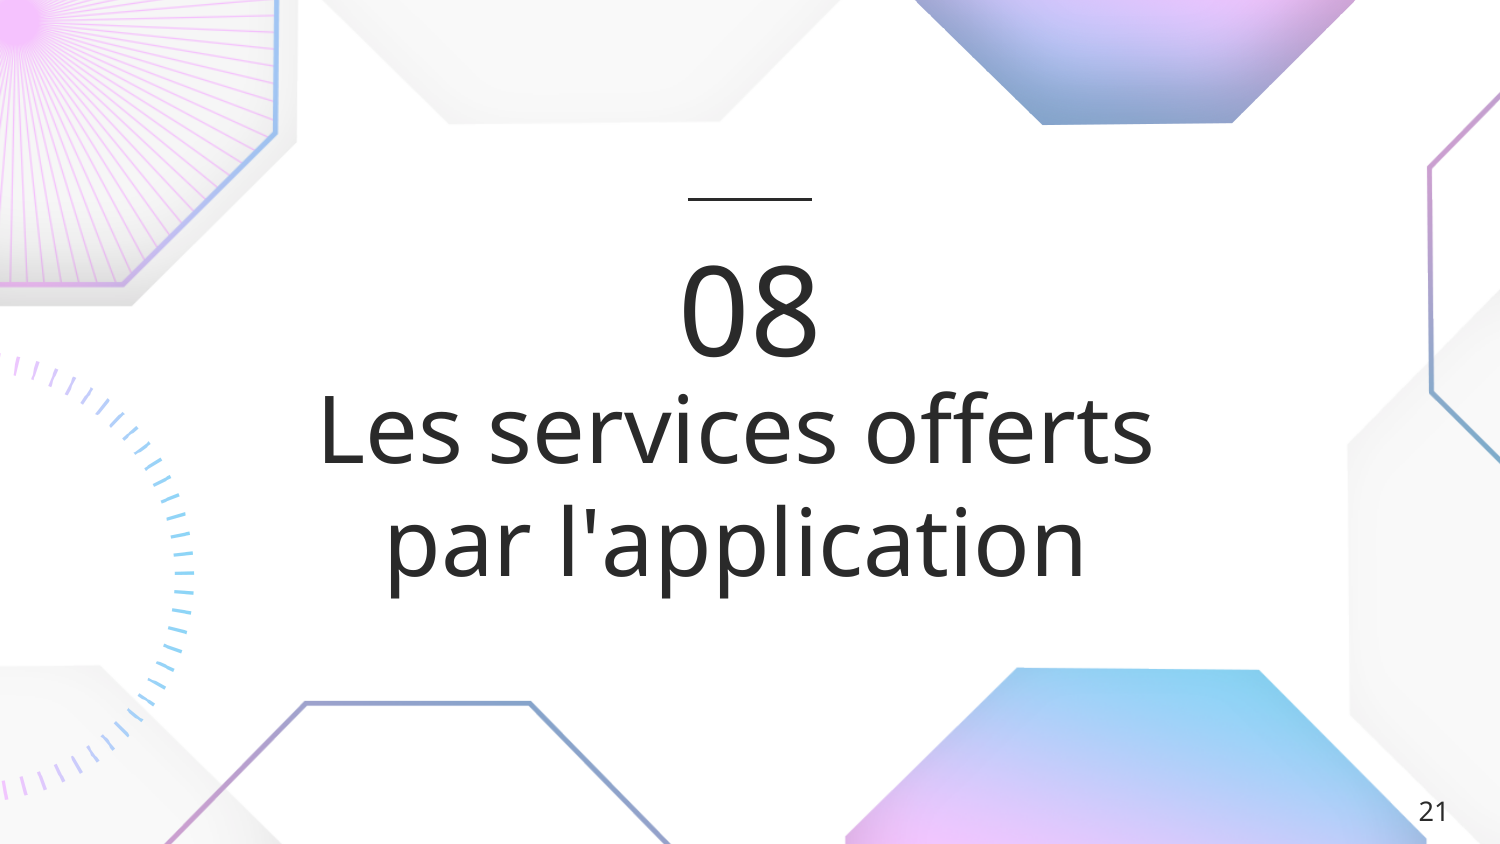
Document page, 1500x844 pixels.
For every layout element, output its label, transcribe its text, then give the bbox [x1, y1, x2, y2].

picture [0, 0, 1369, 309]
picture [842, 0, 1500, 844]
slide_number 22 [1403, 779, 1494, 844]
picture [0, 339, 696, 844]
title Les services offerts par l'application [277, 354, 1195, 494]
title 08 [640, 216, 860, 355]
